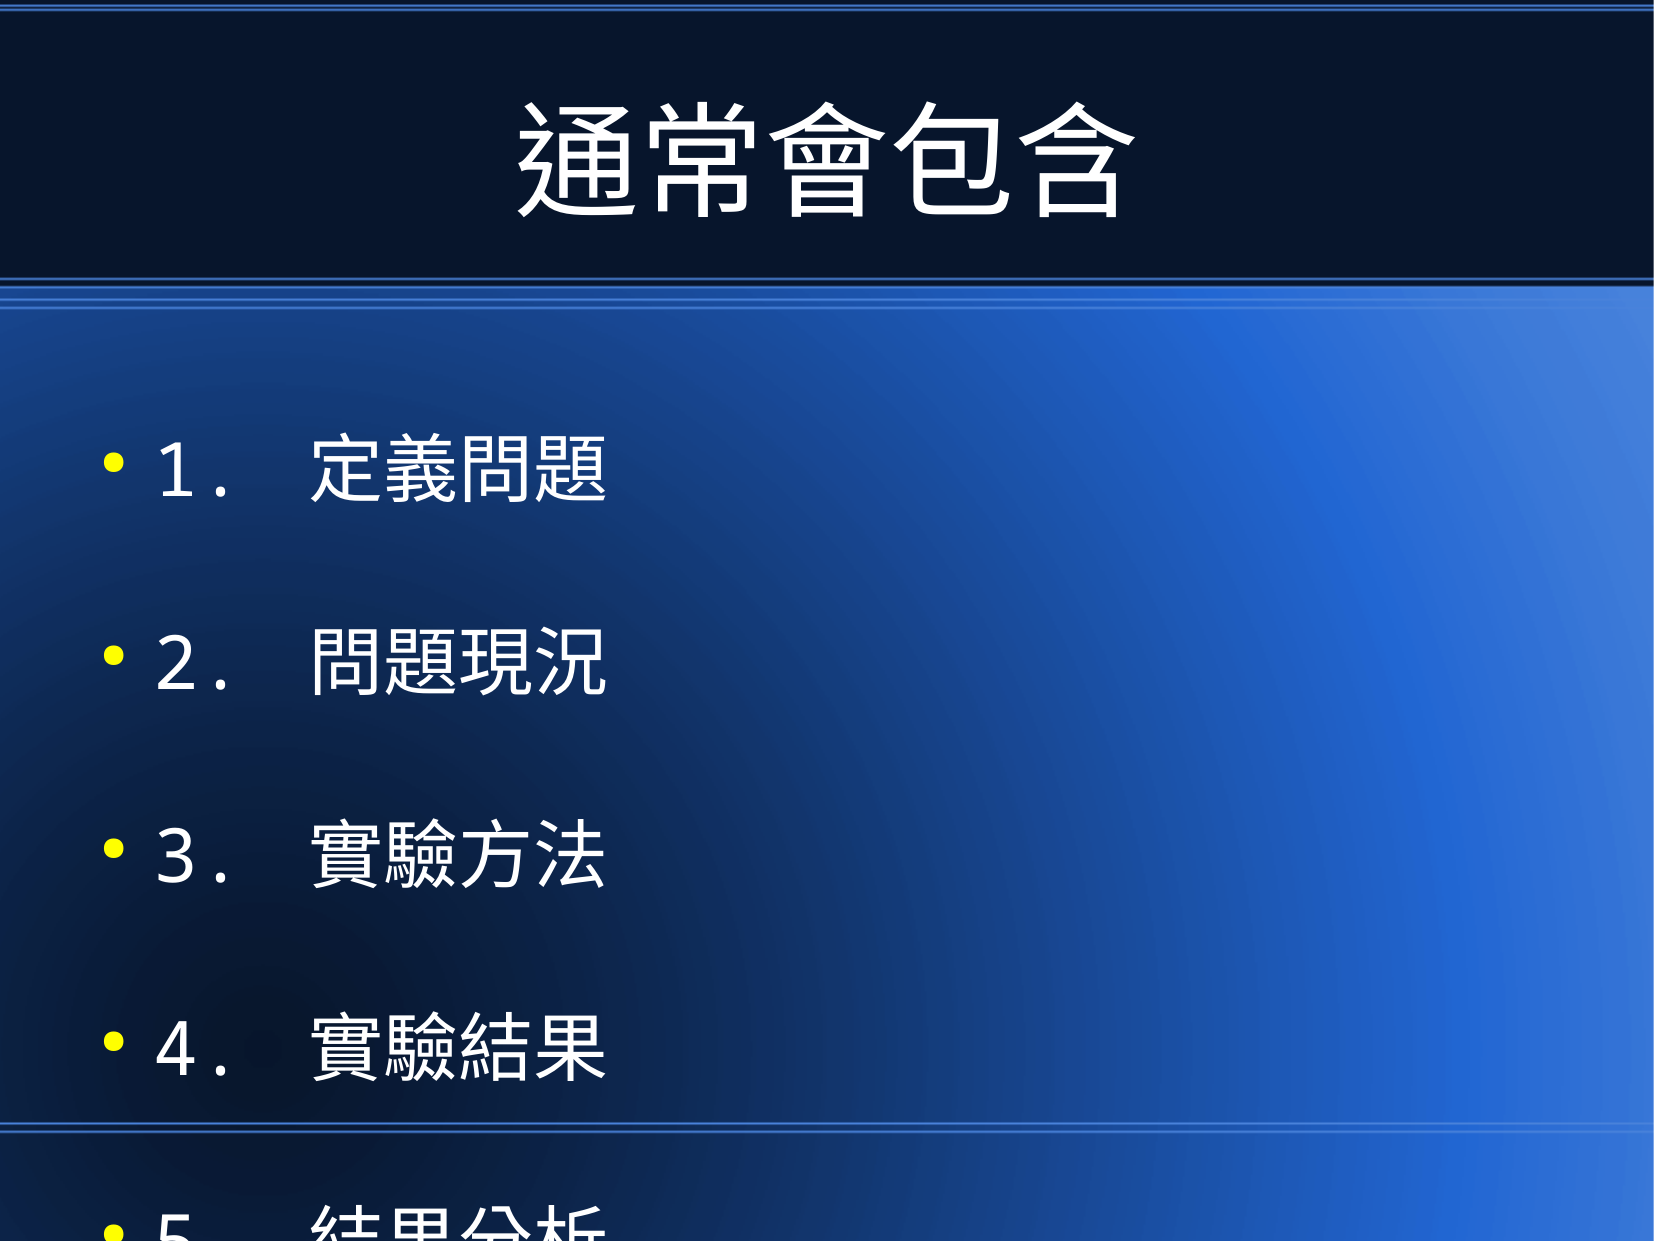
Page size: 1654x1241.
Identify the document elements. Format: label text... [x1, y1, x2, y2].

title 通常會包含 [82, 49, 1571, 257]
list 1. 定義問題 2. 問題現況 3. 實驗方法 4. 實驗結果 5. 結果分析 [82, 355, 1571, 1241]
picture [0, 0, 1654, 1241]
